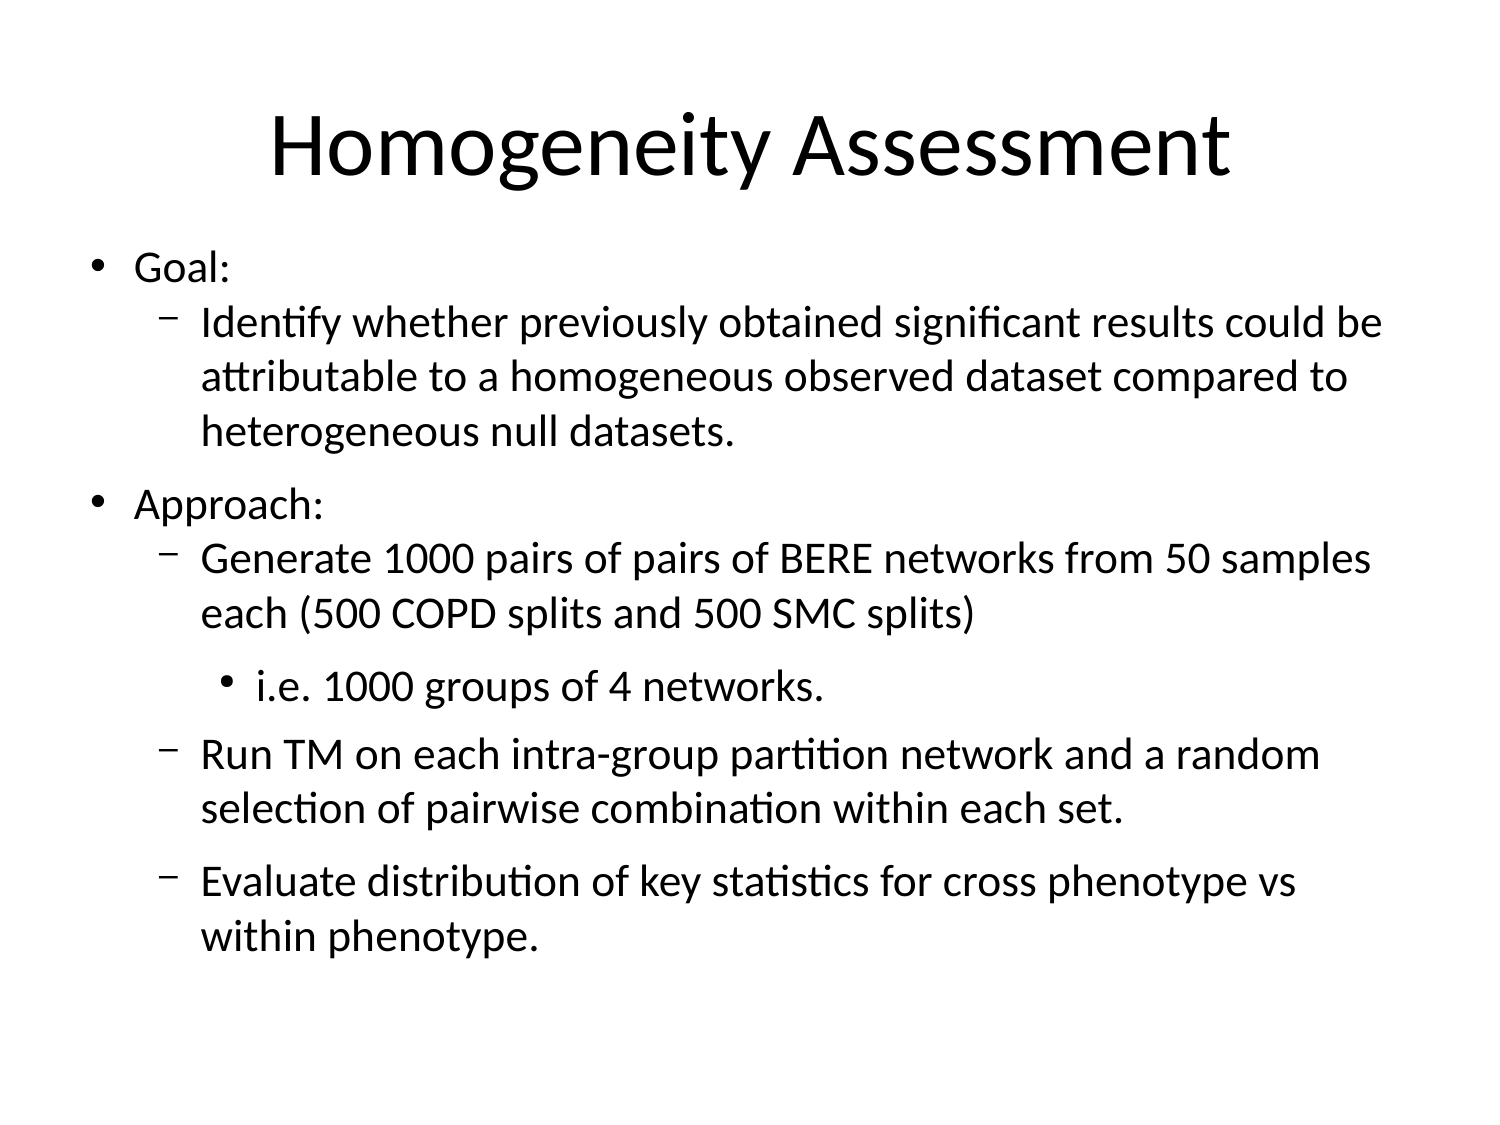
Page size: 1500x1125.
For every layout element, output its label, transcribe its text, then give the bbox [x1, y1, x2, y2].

list Goal: Identify whether previously obtained significant results could be attributable to a homogeneous observed dataset compared to heterogeneous null datasets. Approach: Generate 1000 pairs of pairs of BERE networks from 50 samples each (500 COPD splits and 500 SMC splits) i.e. 1000 groups of 4 networks. Run TM on each intra-group partition network and a random selection of pairwise combination within each set. Evaluate distribution of key statistics for cross phenotype vs within phenotype. [75, 230, 1426, 973]
title Homogeneity Assessment [76, 45, 1427, 233]
